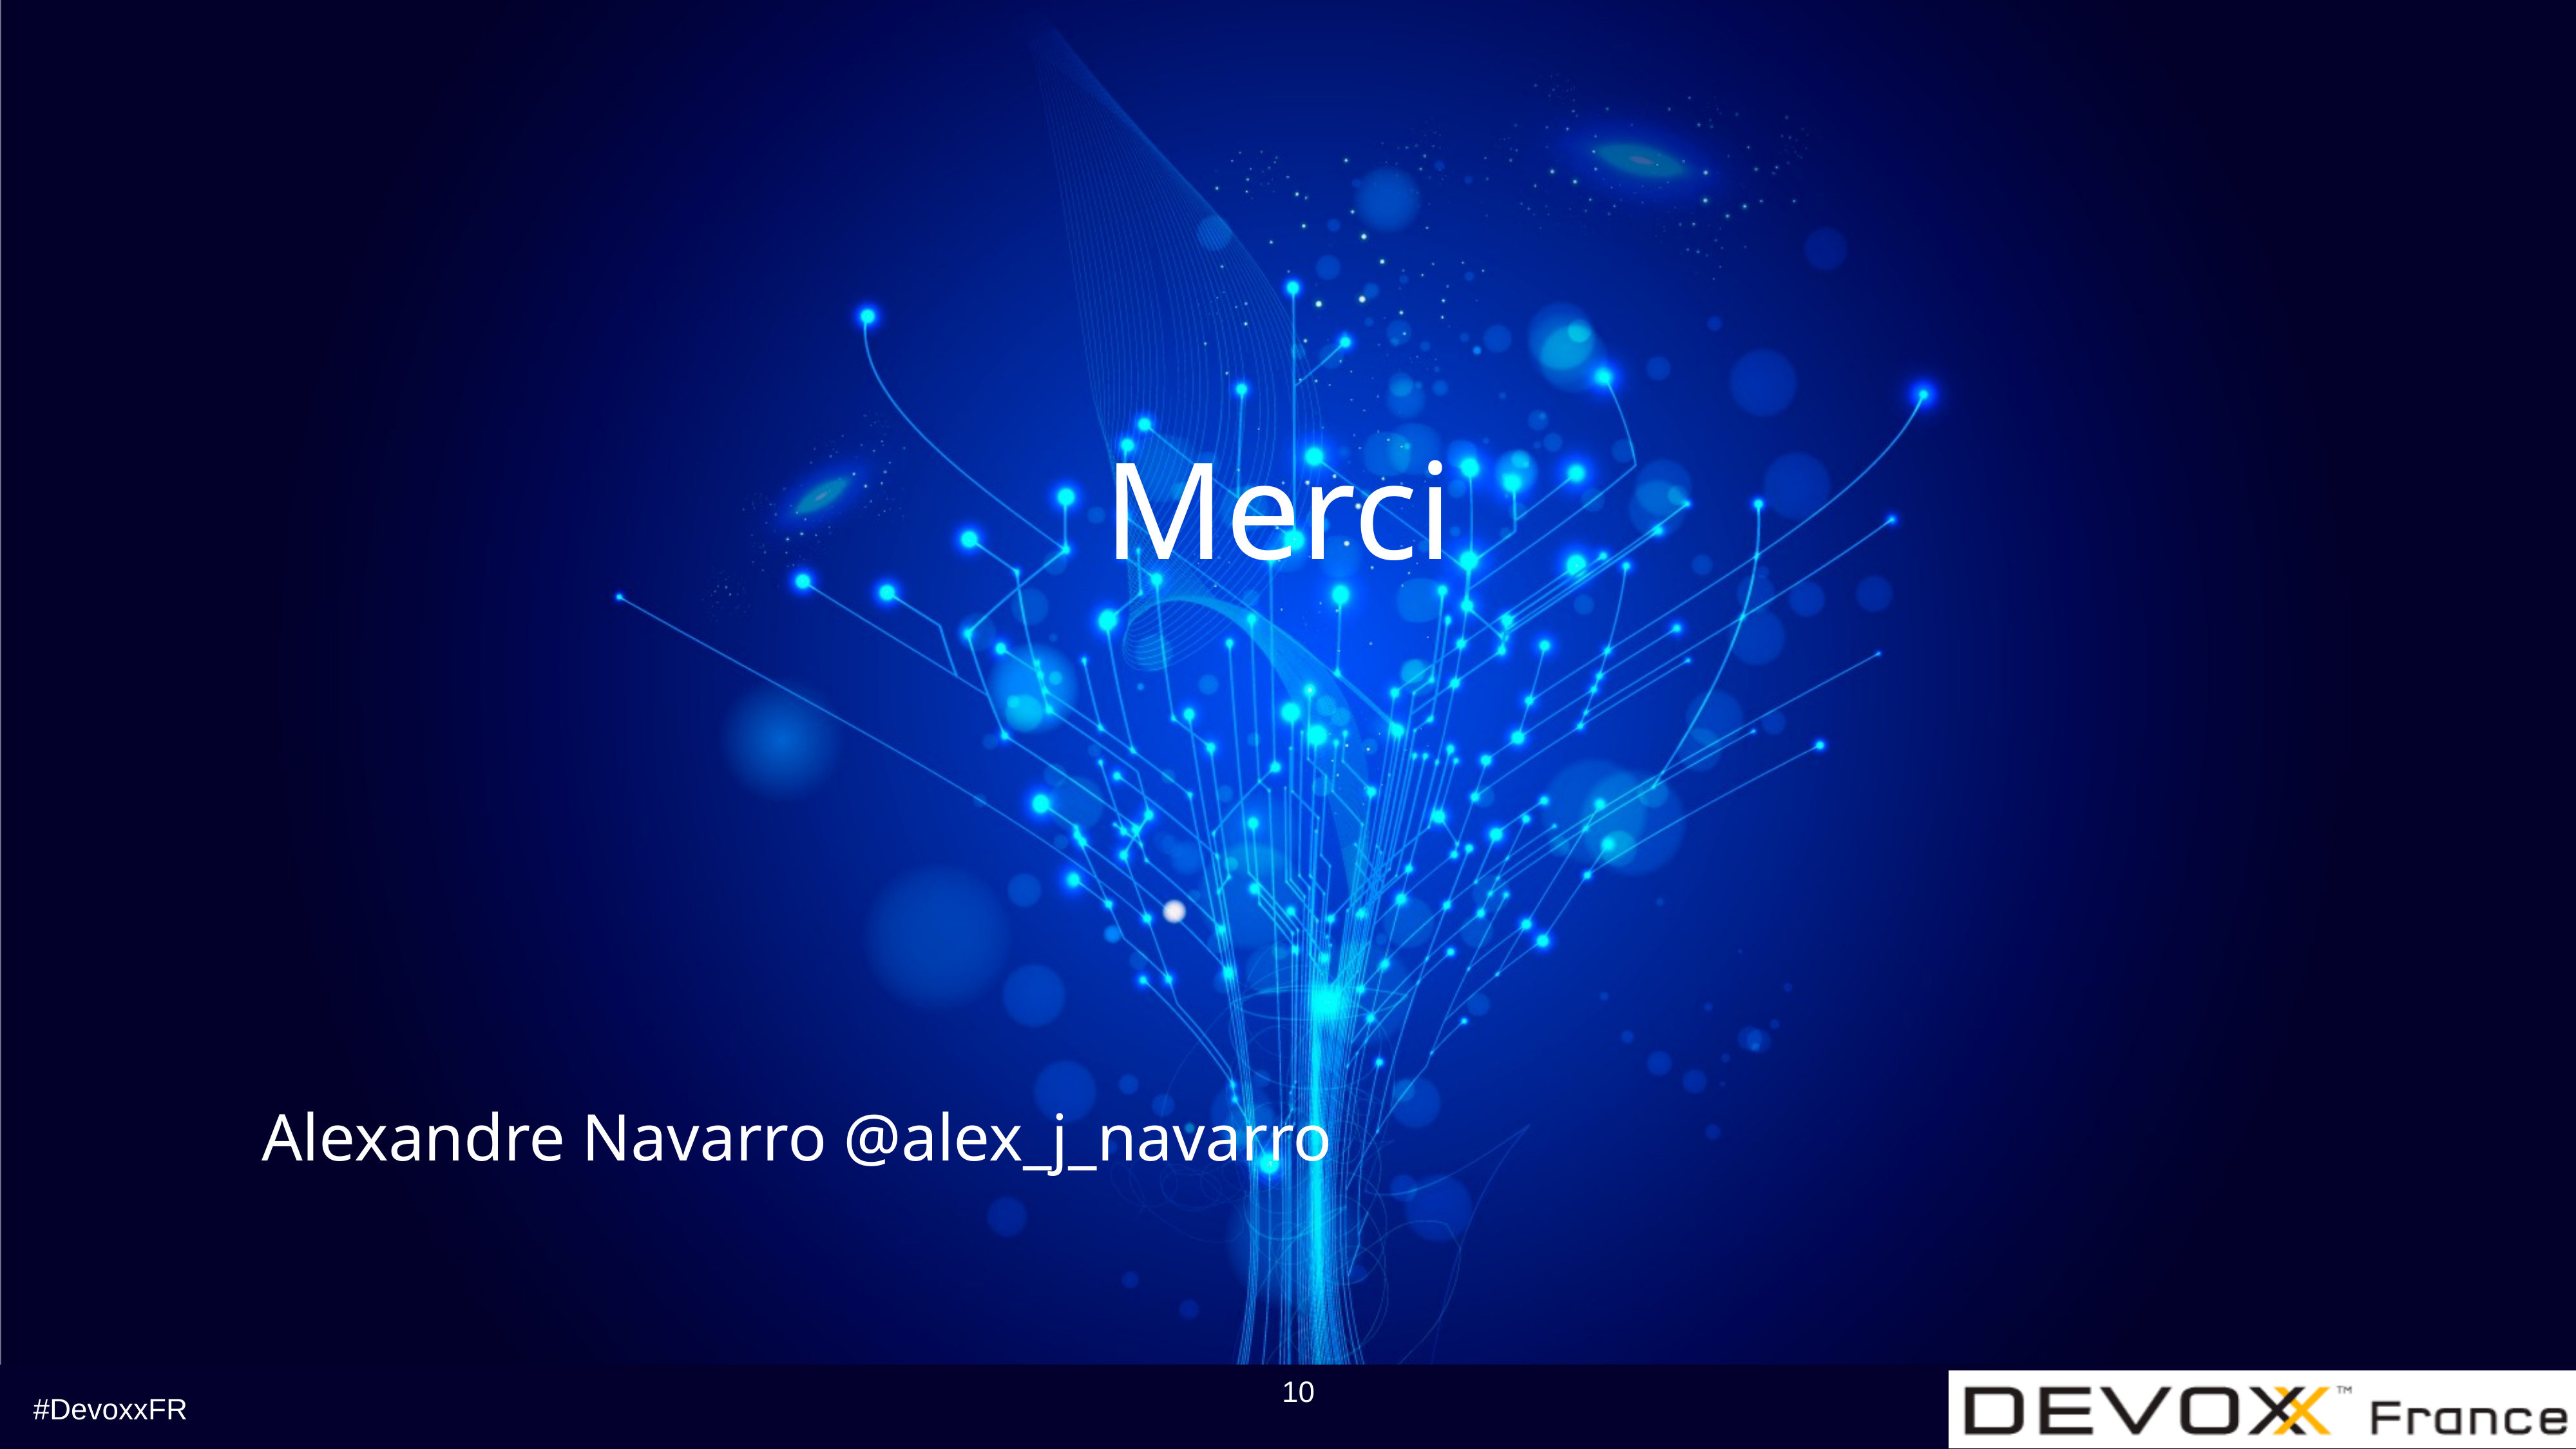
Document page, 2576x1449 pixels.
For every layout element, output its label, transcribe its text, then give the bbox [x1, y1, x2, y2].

title Merci [144, 155, 2412, 860]
picture [0, 0, 2576, 1364]
subtitle Alexandre Navarro @alex_j_navarro [261, 985, 1817, 1286]
picture [1949, 1370, 2576, 1448]
slide_number 10 [1273, 1375, 1324, 1442]
